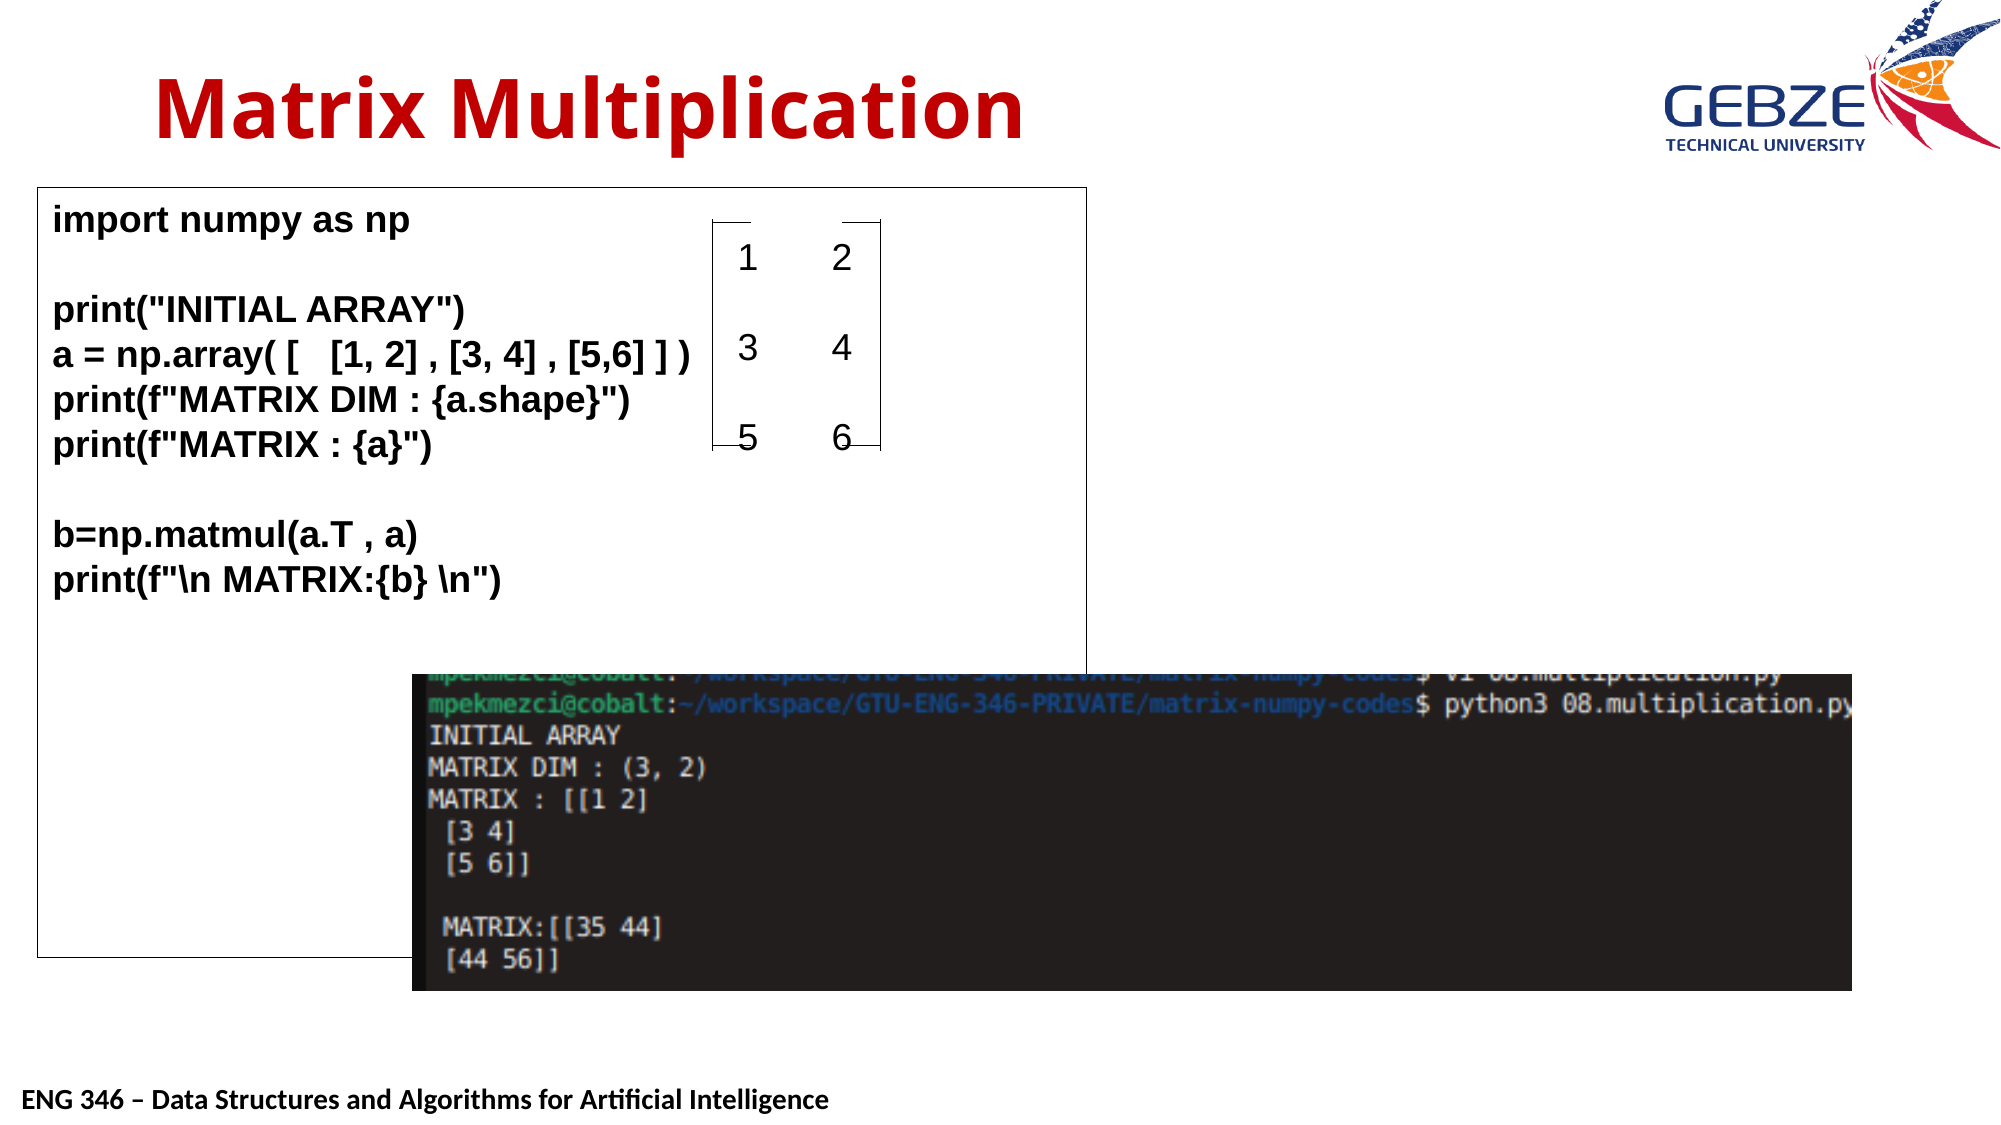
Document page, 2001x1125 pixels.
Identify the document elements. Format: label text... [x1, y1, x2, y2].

text_box import numpy as np print("INITIAL ARRAY") a = np.array( [ [1, 2] , [3, 4] , [5,6] ] ) print(f"MATRIX DIM : {a.shape}") print(f"MATRIX : {a}") b=np.matmul(a.T , a) print(f"\n MATRIX:{b} \n") [37, 187, 1087, 958]
title Matrix Multiplication [137, 59, 1650, 165]
picture [412, 674, 1852, 991]
picture [1665, 0, 2001, 151]
